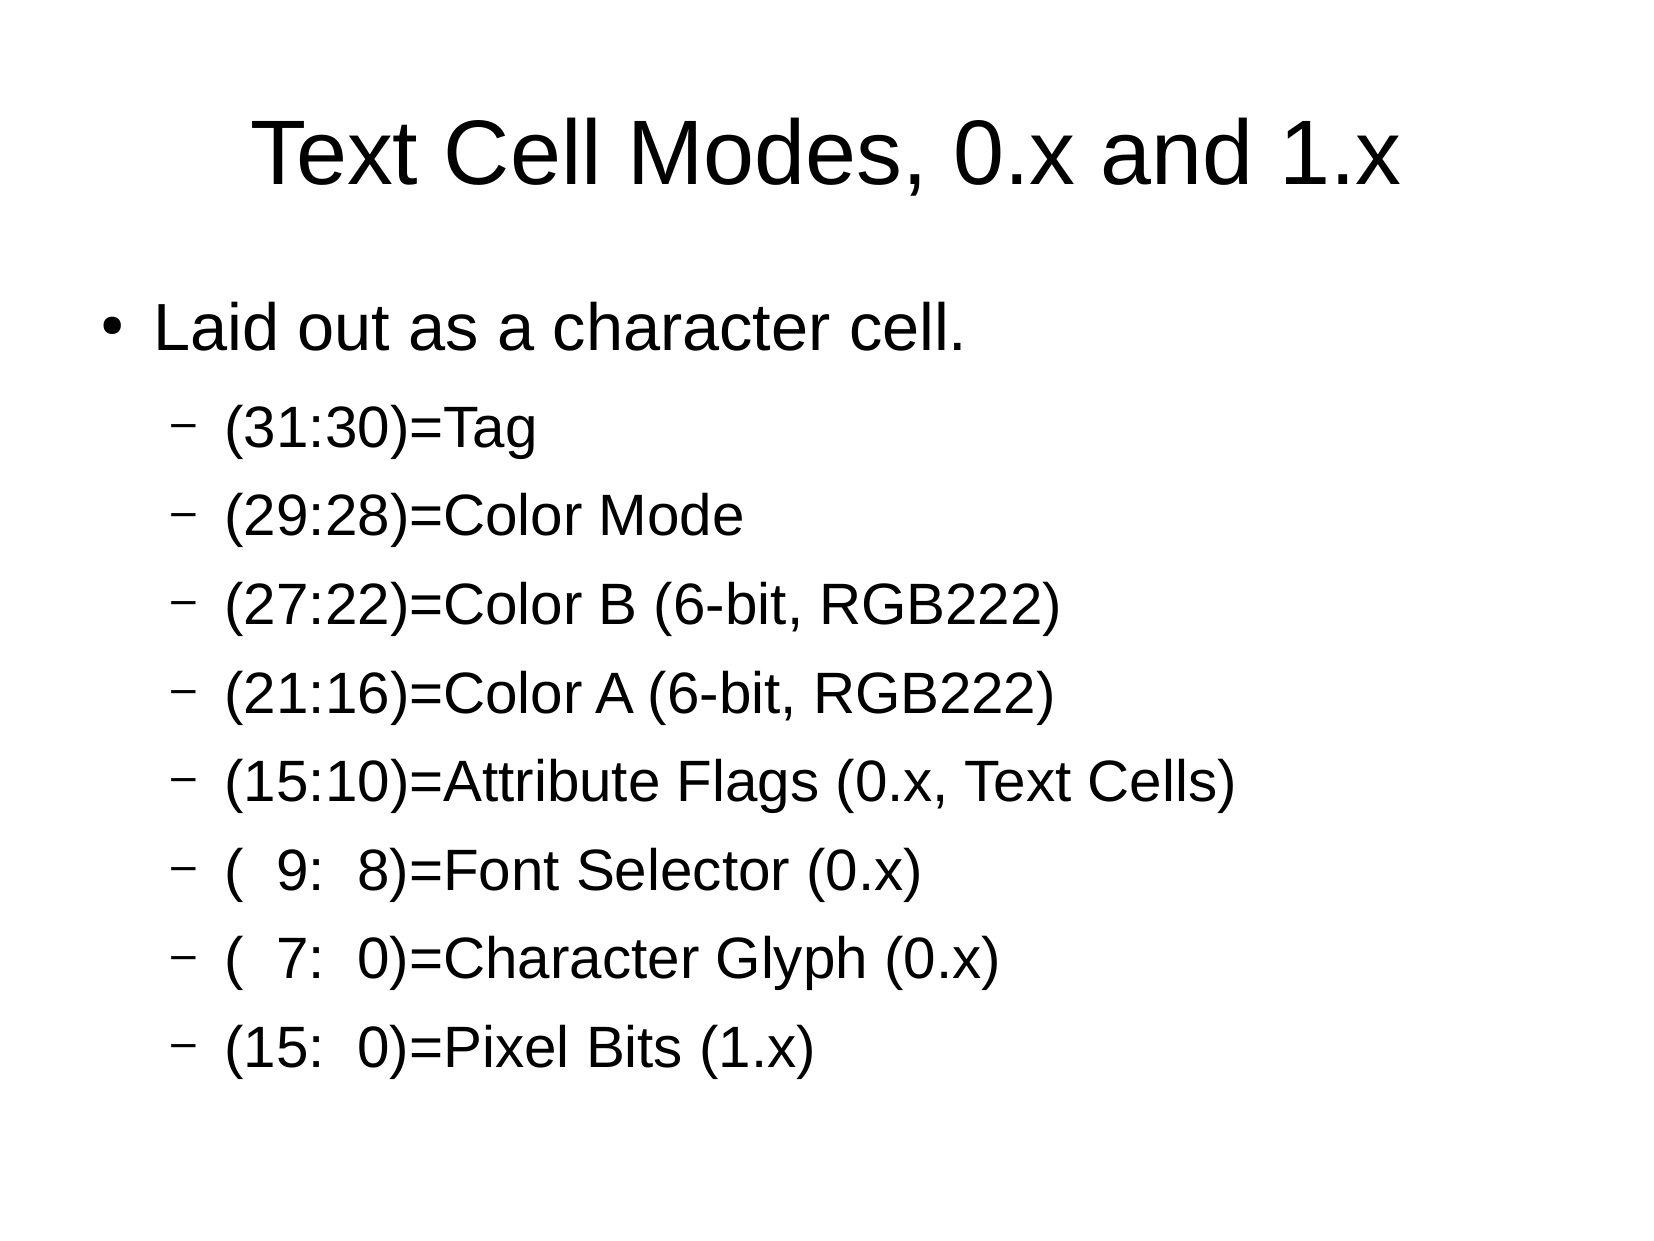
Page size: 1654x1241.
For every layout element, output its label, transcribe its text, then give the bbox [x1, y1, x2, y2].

list Laid out as a character cell. (31:30)=Tag (29:28)=Color Mode (27:22)=Color B (6-bit, RGB222) (21:16)=Color A (6-bit, RGB222) (15:10)=Attribute Flags (0.x, Text Cells) ( 9: 8)=Font Selector (0.x) ( 7: 0)=Character Glyph (0.x) (15: 0)=Pixel Bits (1.x) [82, 290, 1571, 1109]
title Text Cell Modes, 0.x and 1.x [82, 49, 1571, 257]
